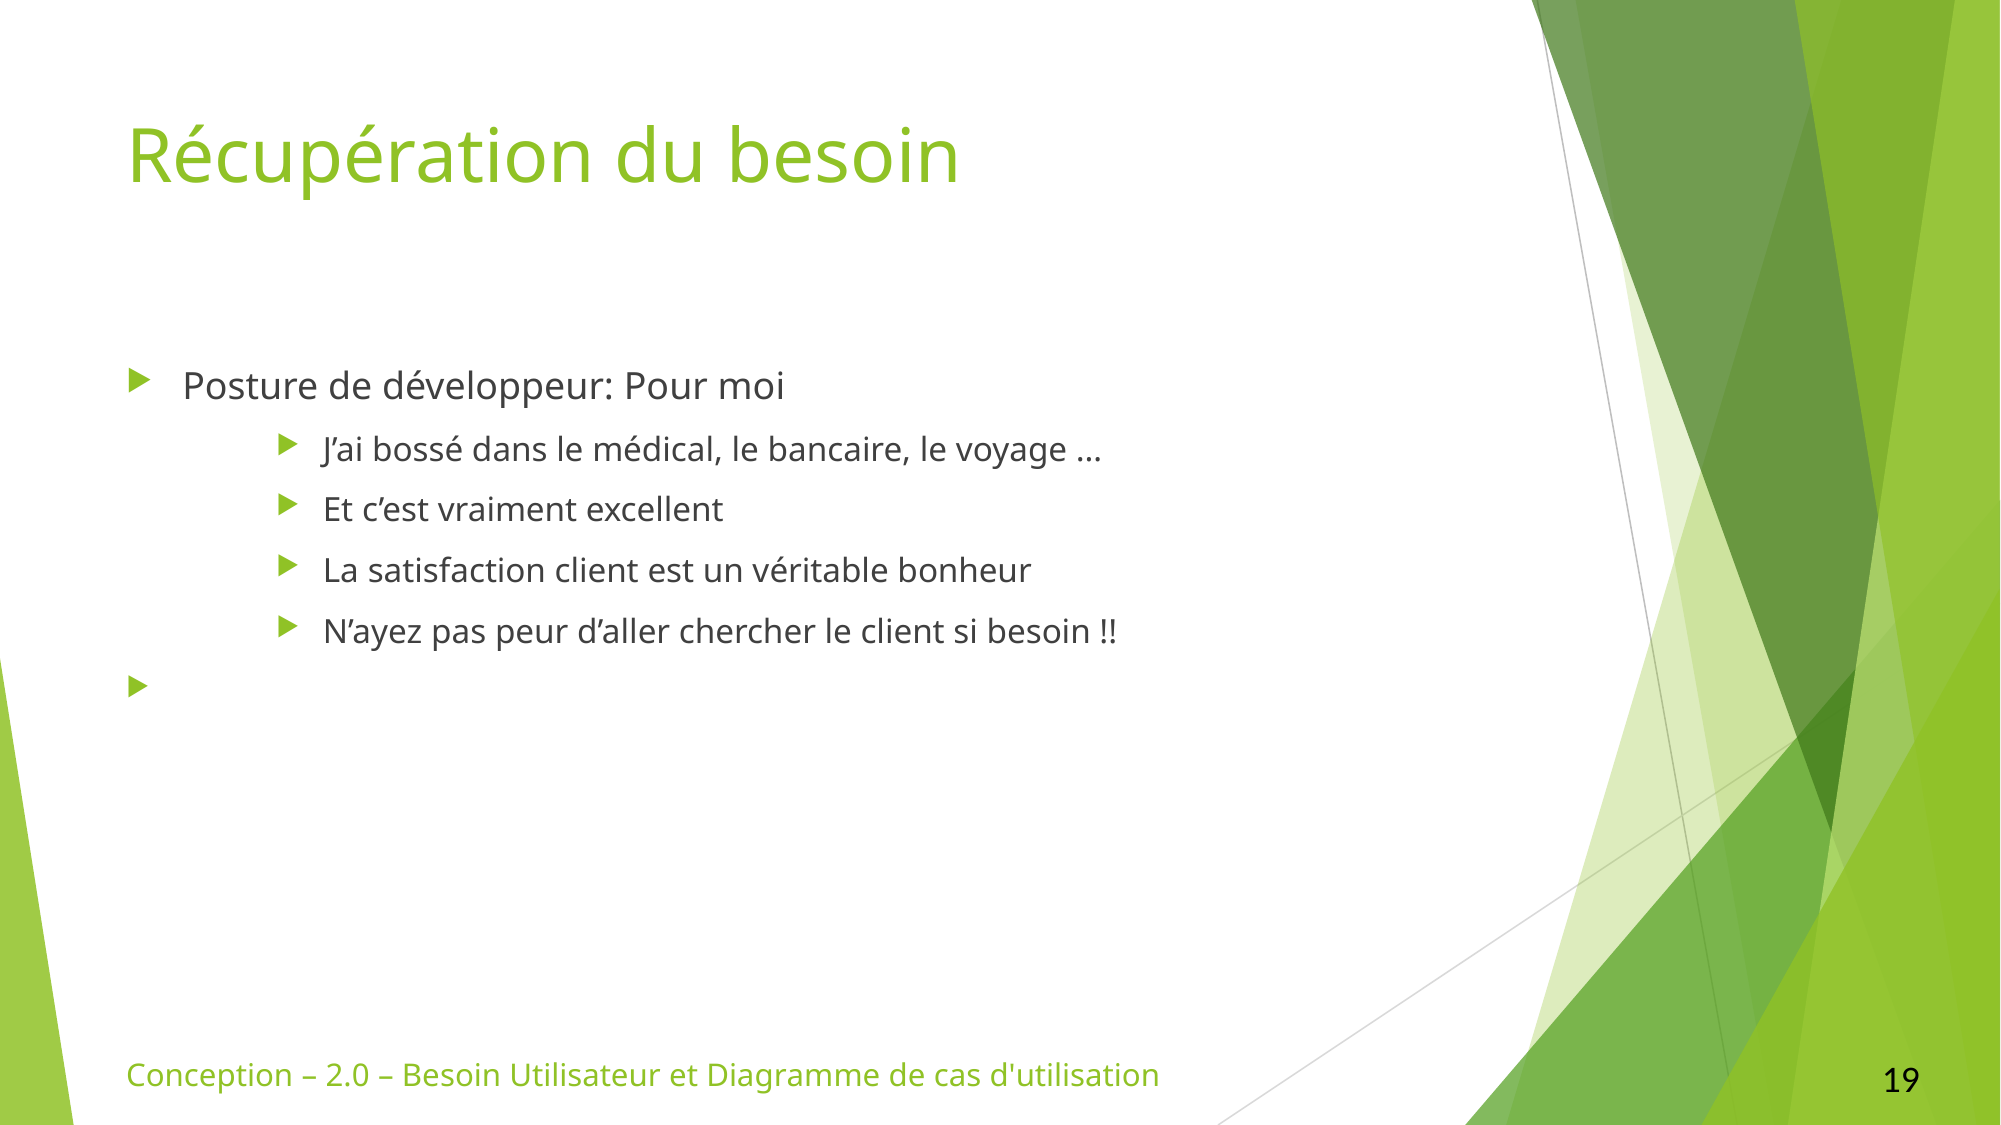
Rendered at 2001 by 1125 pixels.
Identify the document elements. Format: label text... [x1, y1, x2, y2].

title Récupération du besoin [111, 99, 1522, 317]
list Posture de développeur: Pour moi J’ai bossé dans le médical, le bancaire, le voyage … Et c’est vraiment excellent La satisfaction client est un véritable bonheur N’ayez pas peur d’aller chercher le client si besoin !! [111, 354, 1522, 992]
text_box [1866, 1047, 1979, 1108]
text_box Conception – 2.0 – Besoin Utilisateur et Diagramme de cas d'utilisation [111, 1047, 1210, 1109]
